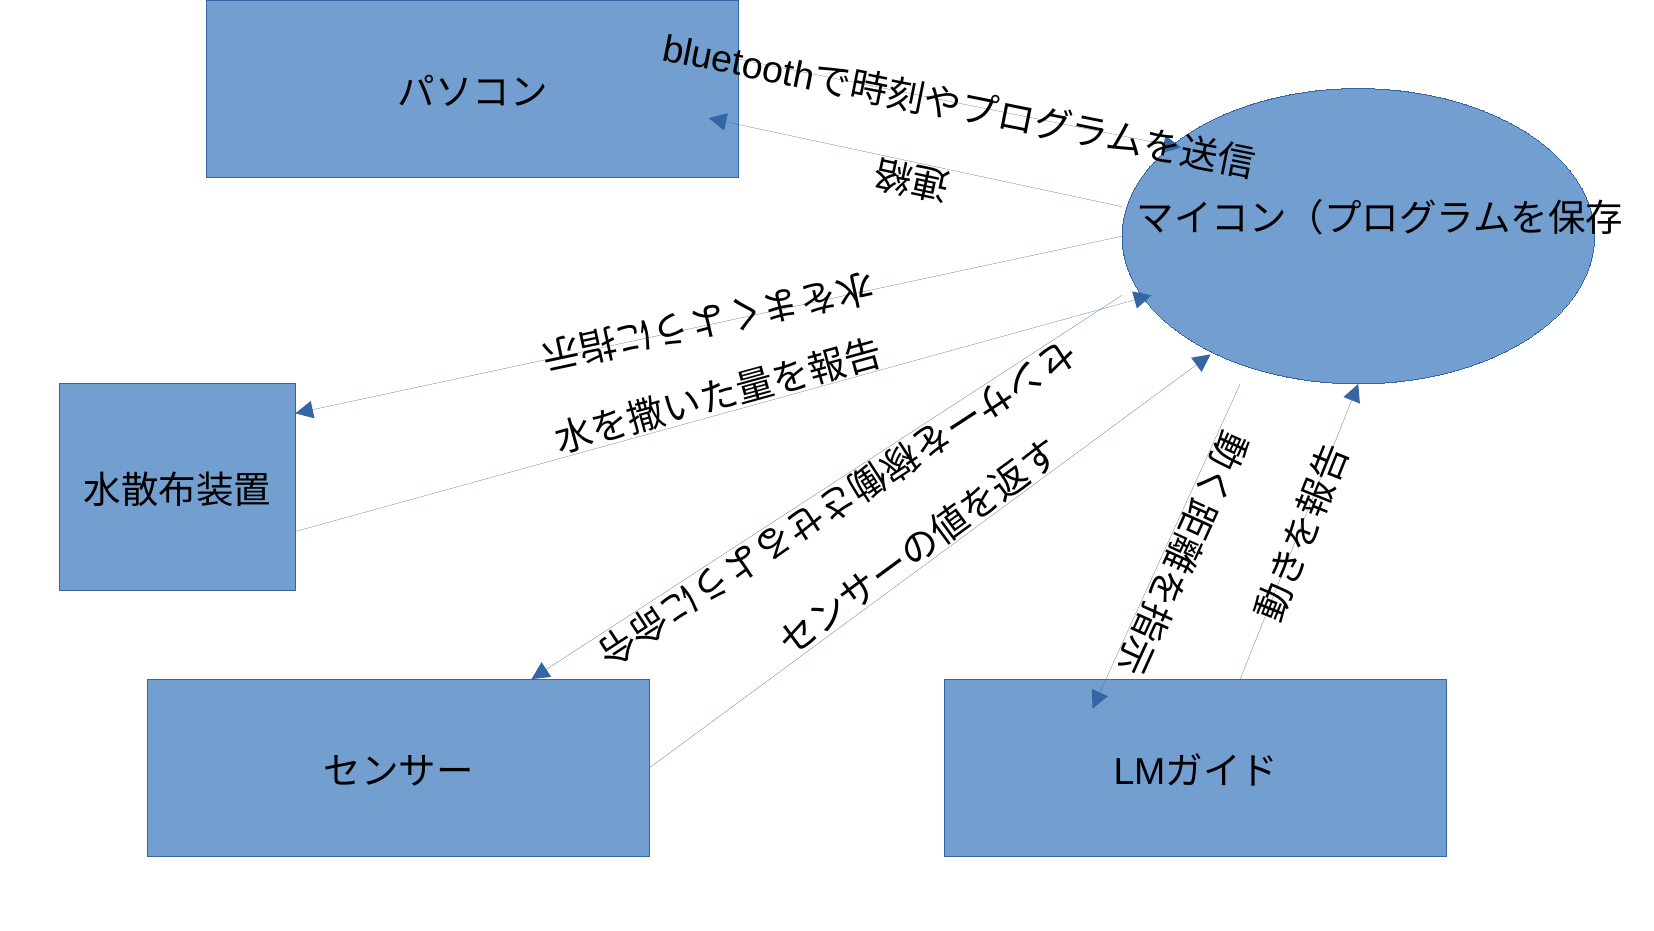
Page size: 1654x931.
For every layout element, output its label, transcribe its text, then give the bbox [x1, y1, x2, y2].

text_box LMガイド [944, 679, 1447, 857]
text_box [1122, 237, 1595, 384]
text_box センサー [147, 679, 650, 857]
text_box マイコン（プログラムを保存 [1122, 180, 1635, 237]
text_box [1139, 88, 1577, 180]
text_box パソコン [206, 0, 739, 178]
text_box 水散布装置 [59, 383, 296, 591]
